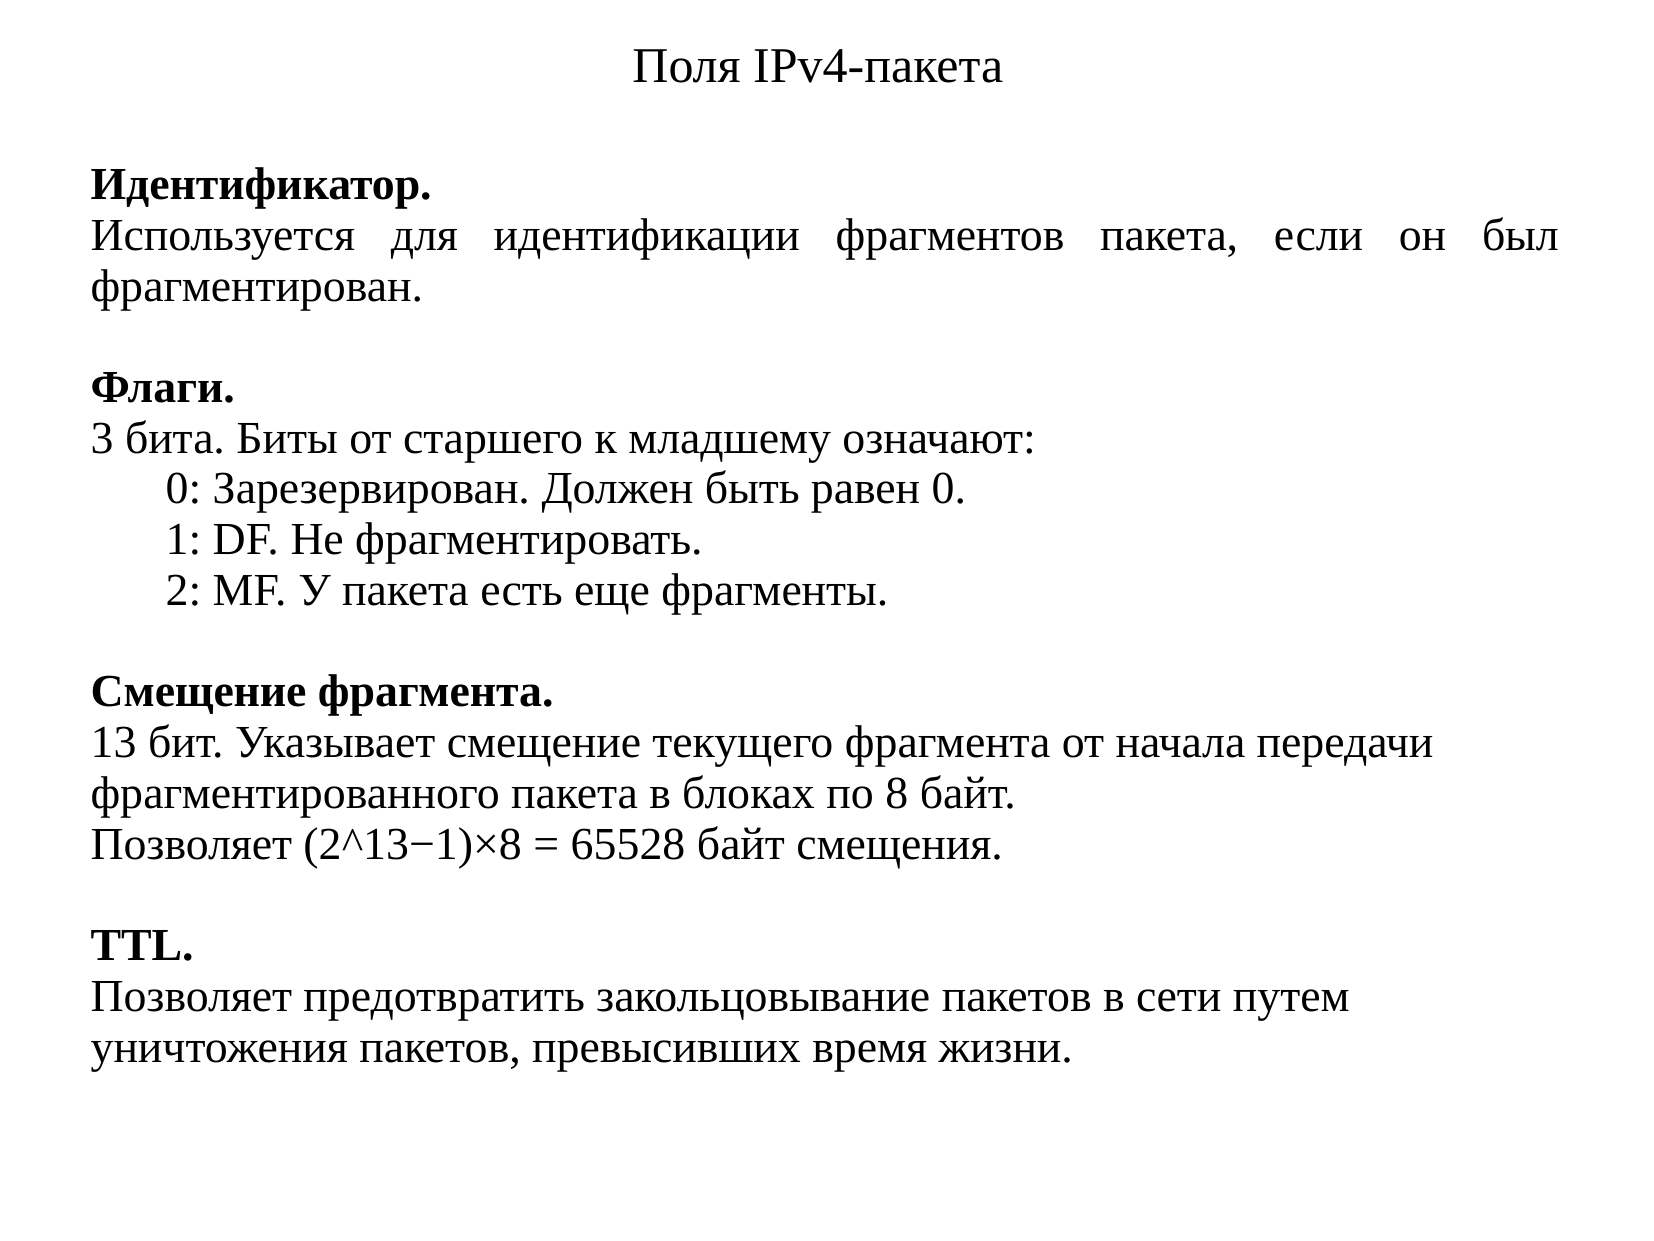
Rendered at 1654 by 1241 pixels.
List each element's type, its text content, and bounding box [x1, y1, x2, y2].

text_box Идентификатор. Используется для идентификации фрагментов пакета, если он был фрагментирован. Флаги. 3 бита. Биты от старшего к младшему означают: 0: Зарезервирован. Должен быть равен 0. 1: DF. Не фрагментировать. 2: MF. У пакета есть еще фрагменты. Смещение фрагмента. 13 бит. Указывает смещение текущего фрагмента от начала передачи фрагментированного пакета в блоках по 8 байт. Позволяет (2^13−1)×8 = 65528 байт смещения. TTL. Позволяет предотвратить закольцовывание пакетов в сети путем уничтожения пакетов, превысивших время жизни. [75, 151, 1576, 1080]
text_box Поля IPv4-пакета [617, 30, 1019, 101]
